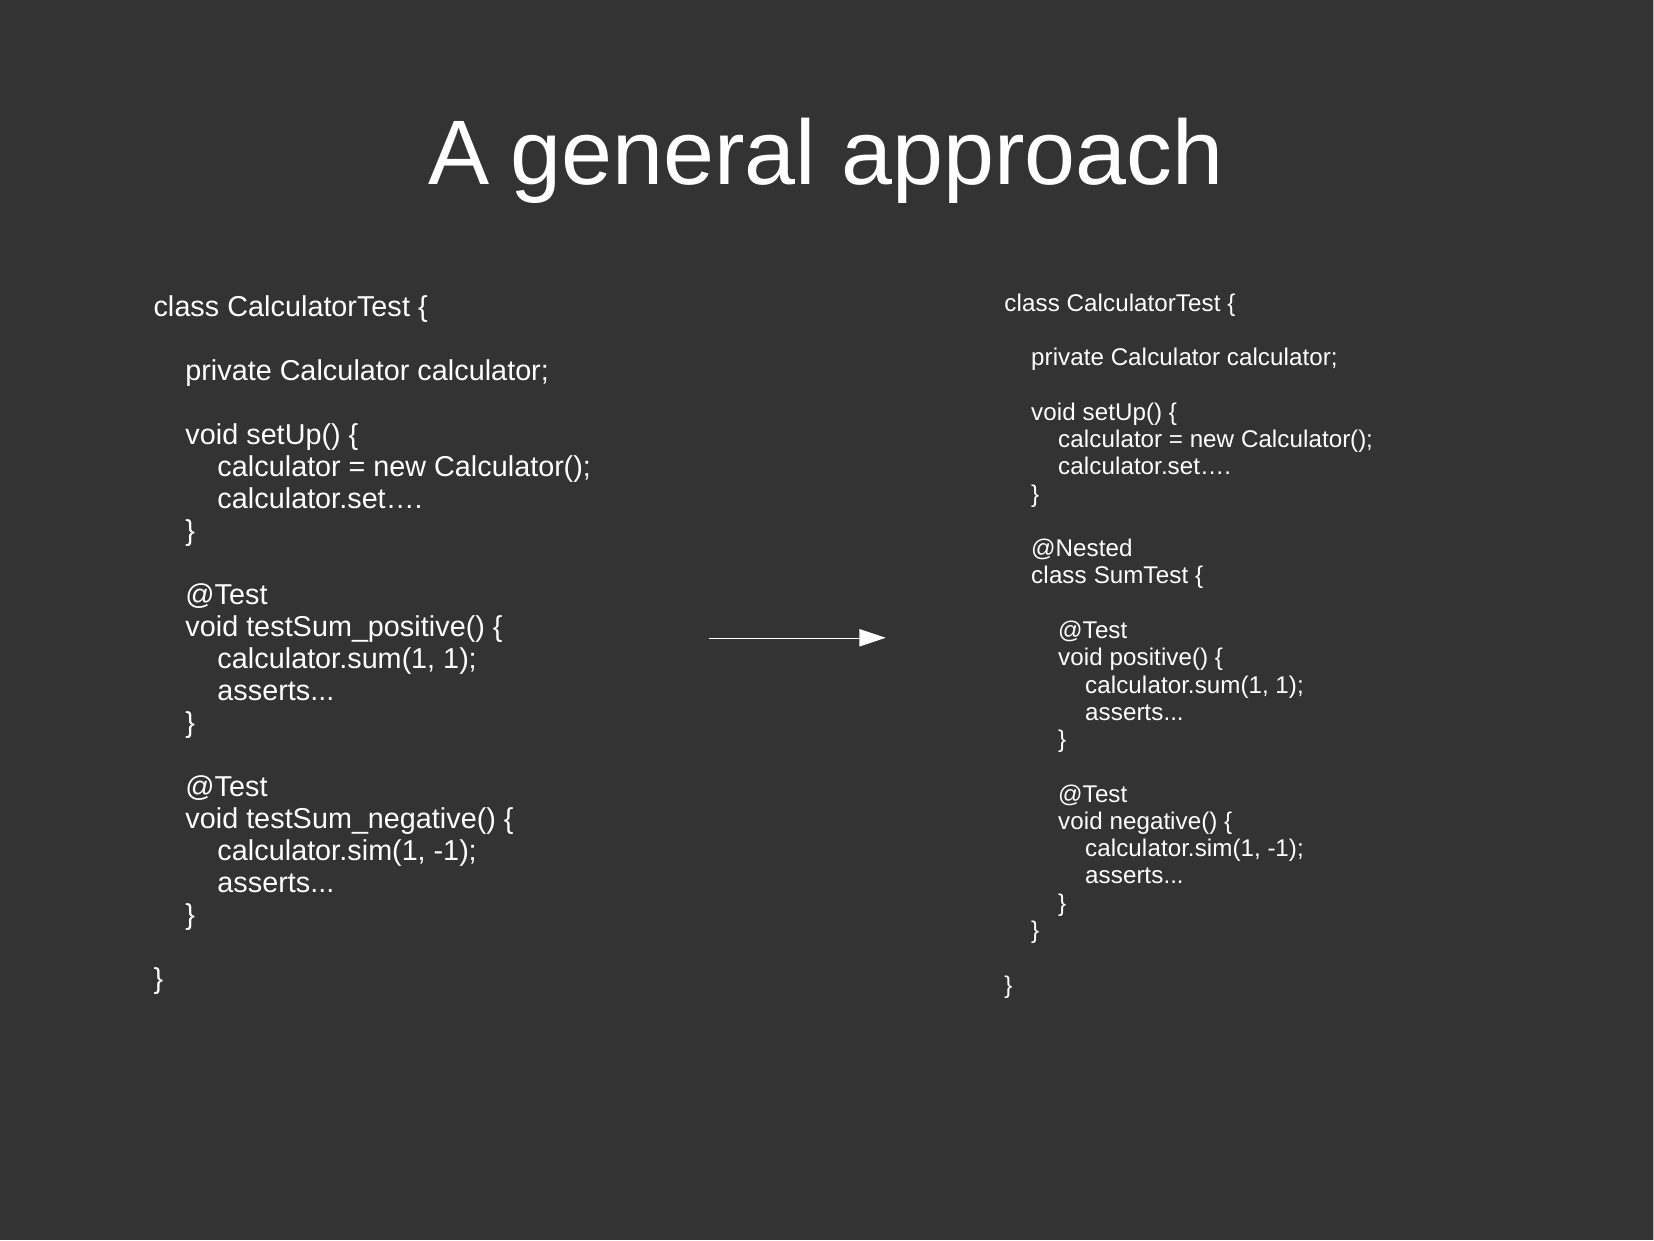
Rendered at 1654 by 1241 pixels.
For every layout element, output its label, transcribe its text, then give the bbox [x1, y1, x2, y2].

text_box class CalculatorTest { private Calculator calculator; void setUp() { calculator = new Calculator(); calculator.set…. } @Nested class SumTest { @Test void positive() { calculator.sum(1, 1); asserts... } @Test void negative() { calculator.sim(1, -1); asserts... } } } [944, 289, 1524, 999]
title A general approach [82, 49, 1571, 257]
list class CalculatorTest { private Calculator calculator; void setUp() { calculator = new Calculator(); calculator.set…. } @Test void testSum_positive() { calculator.sum(1, 1); asserts... } @Test void testSum_negative() { calculator.sim(1, -1); asserts... } } [82, 290, 768, 1010]
